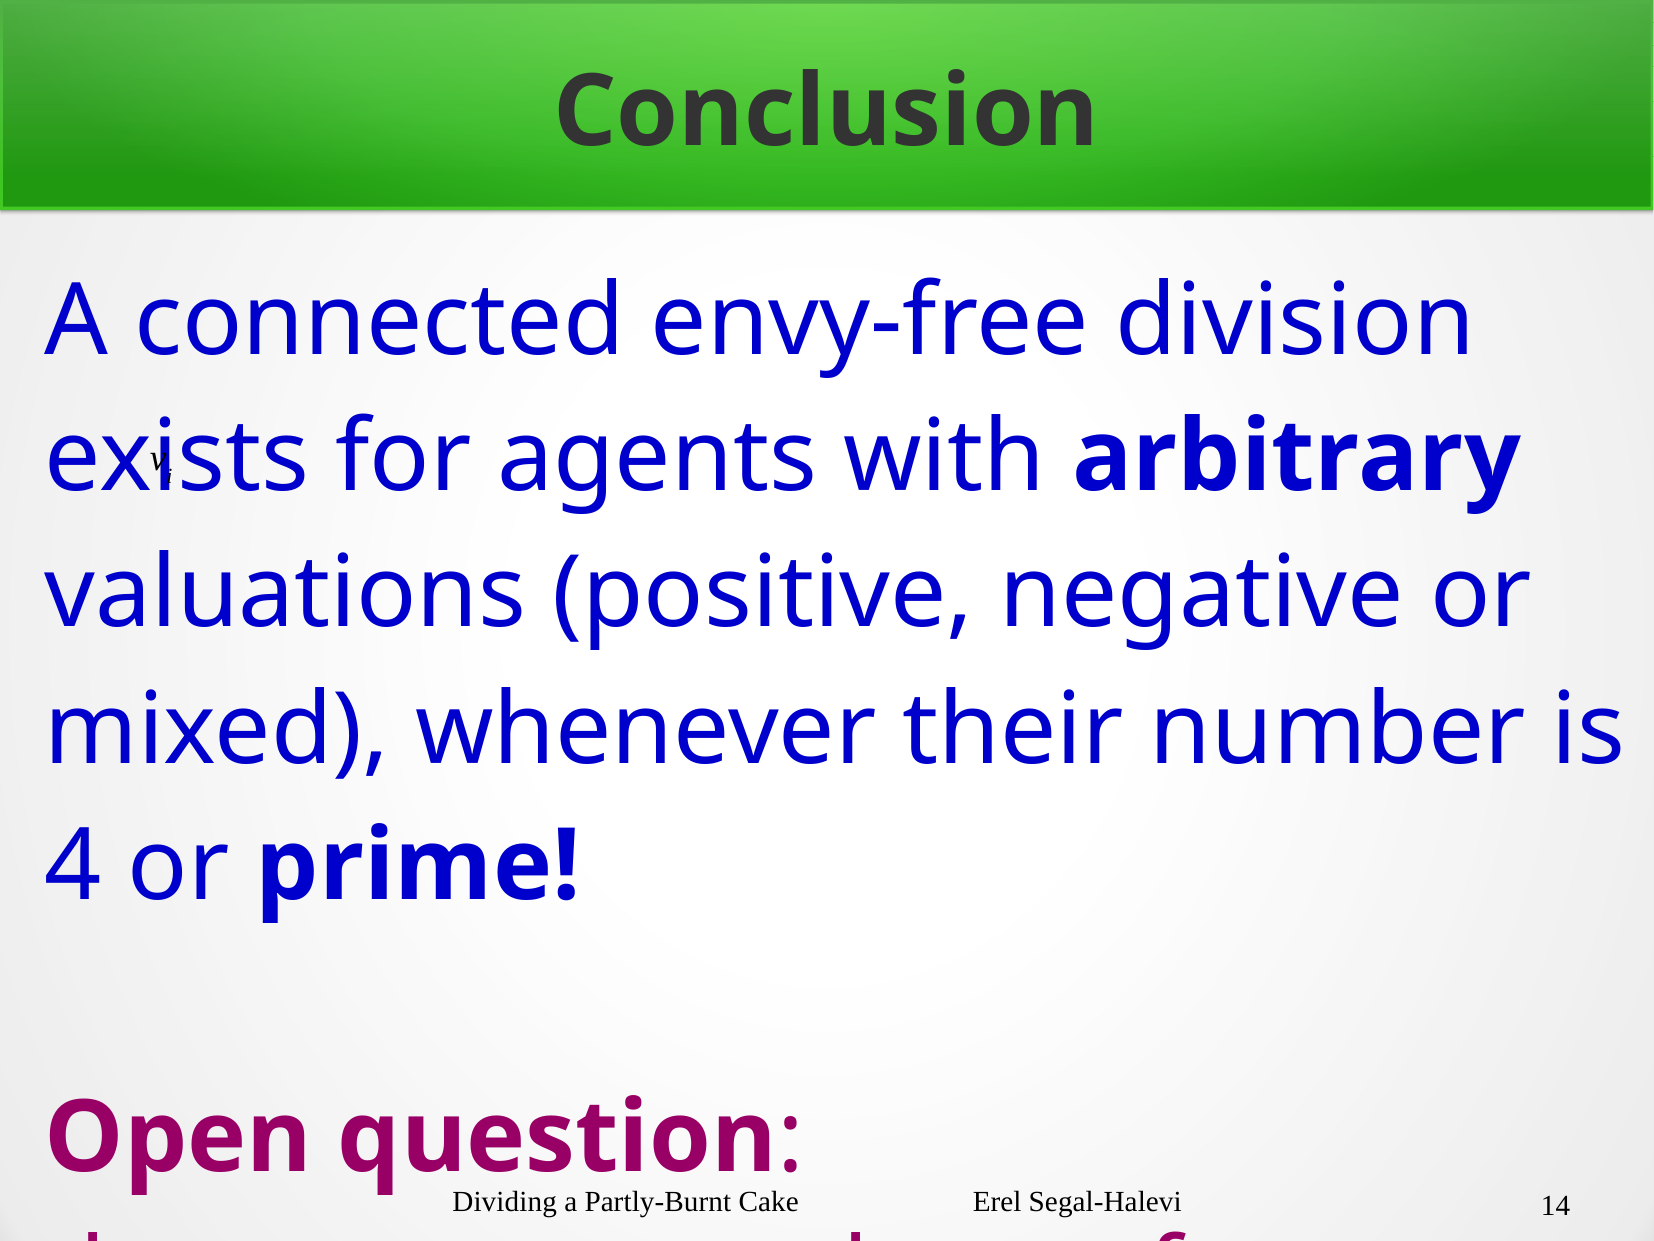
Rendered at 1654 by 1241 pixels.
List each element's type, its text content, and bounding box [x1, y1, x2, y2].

title Conclusion [0, 0, 1654, 219]
text_box vi [135, 429, 188, 496]
text_box A connected envy-free division exists for agents with arbitrary valuations (positive, negative or mixed), whenever their number is 4 or prime! Open question: does a connected envy-free division exist for any number of agents? [30, 240, 1654, 1200]
